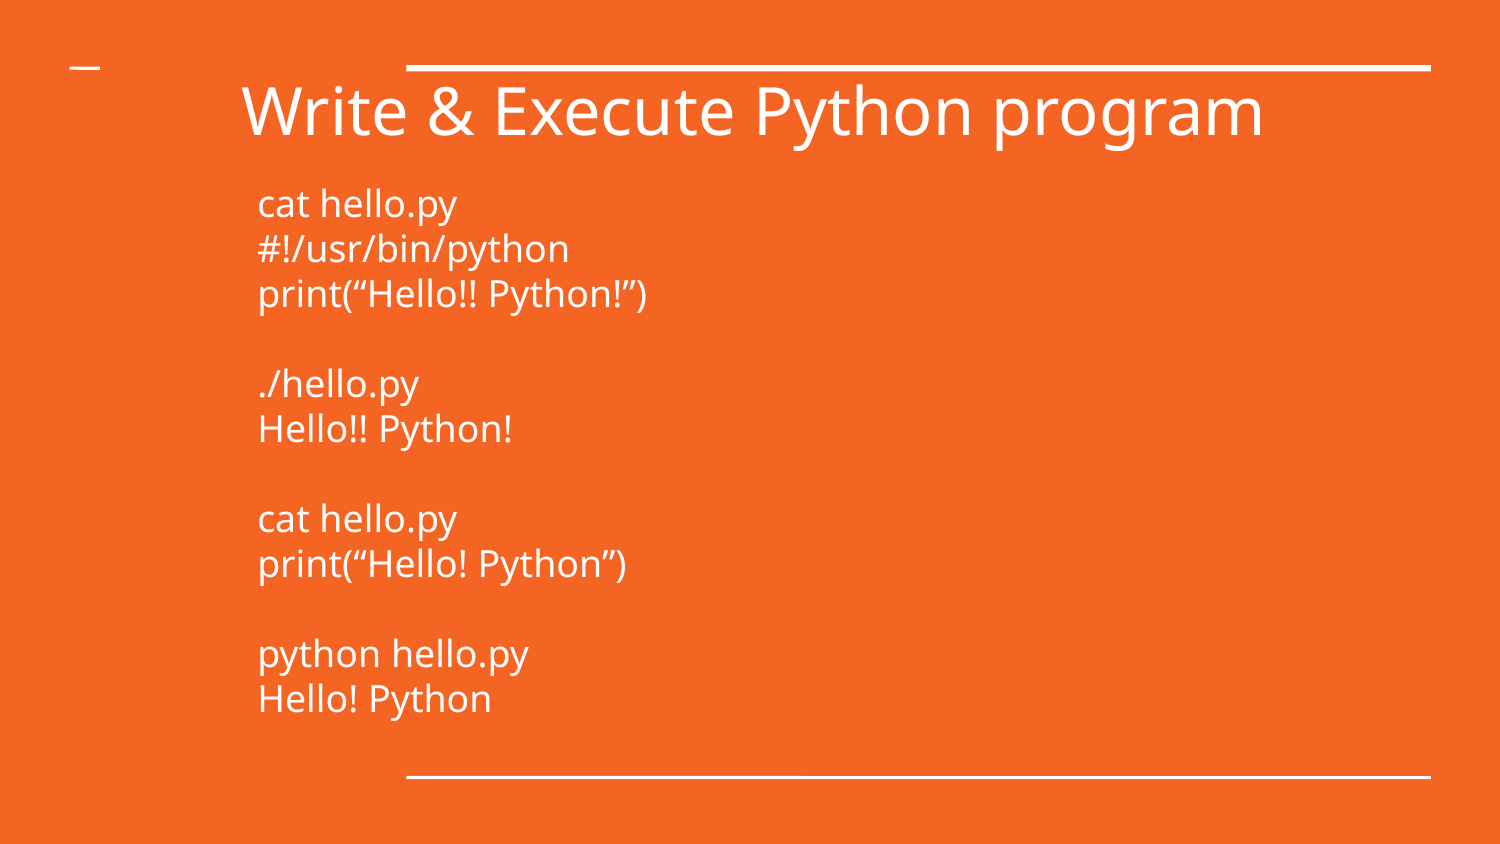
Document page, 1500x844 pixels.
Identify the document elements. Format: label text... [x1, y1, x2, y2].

title Write & Execute Python program [226, 53, 1396, 196]
subtitle cat hello.py #!/usr/bin/python print(“Hello!! Python!”) ./hello.py Hello!! Python! cat hello.py print(“Hello! Python”) python hello.py Hello! Python [242, 222, 1428, 735]
